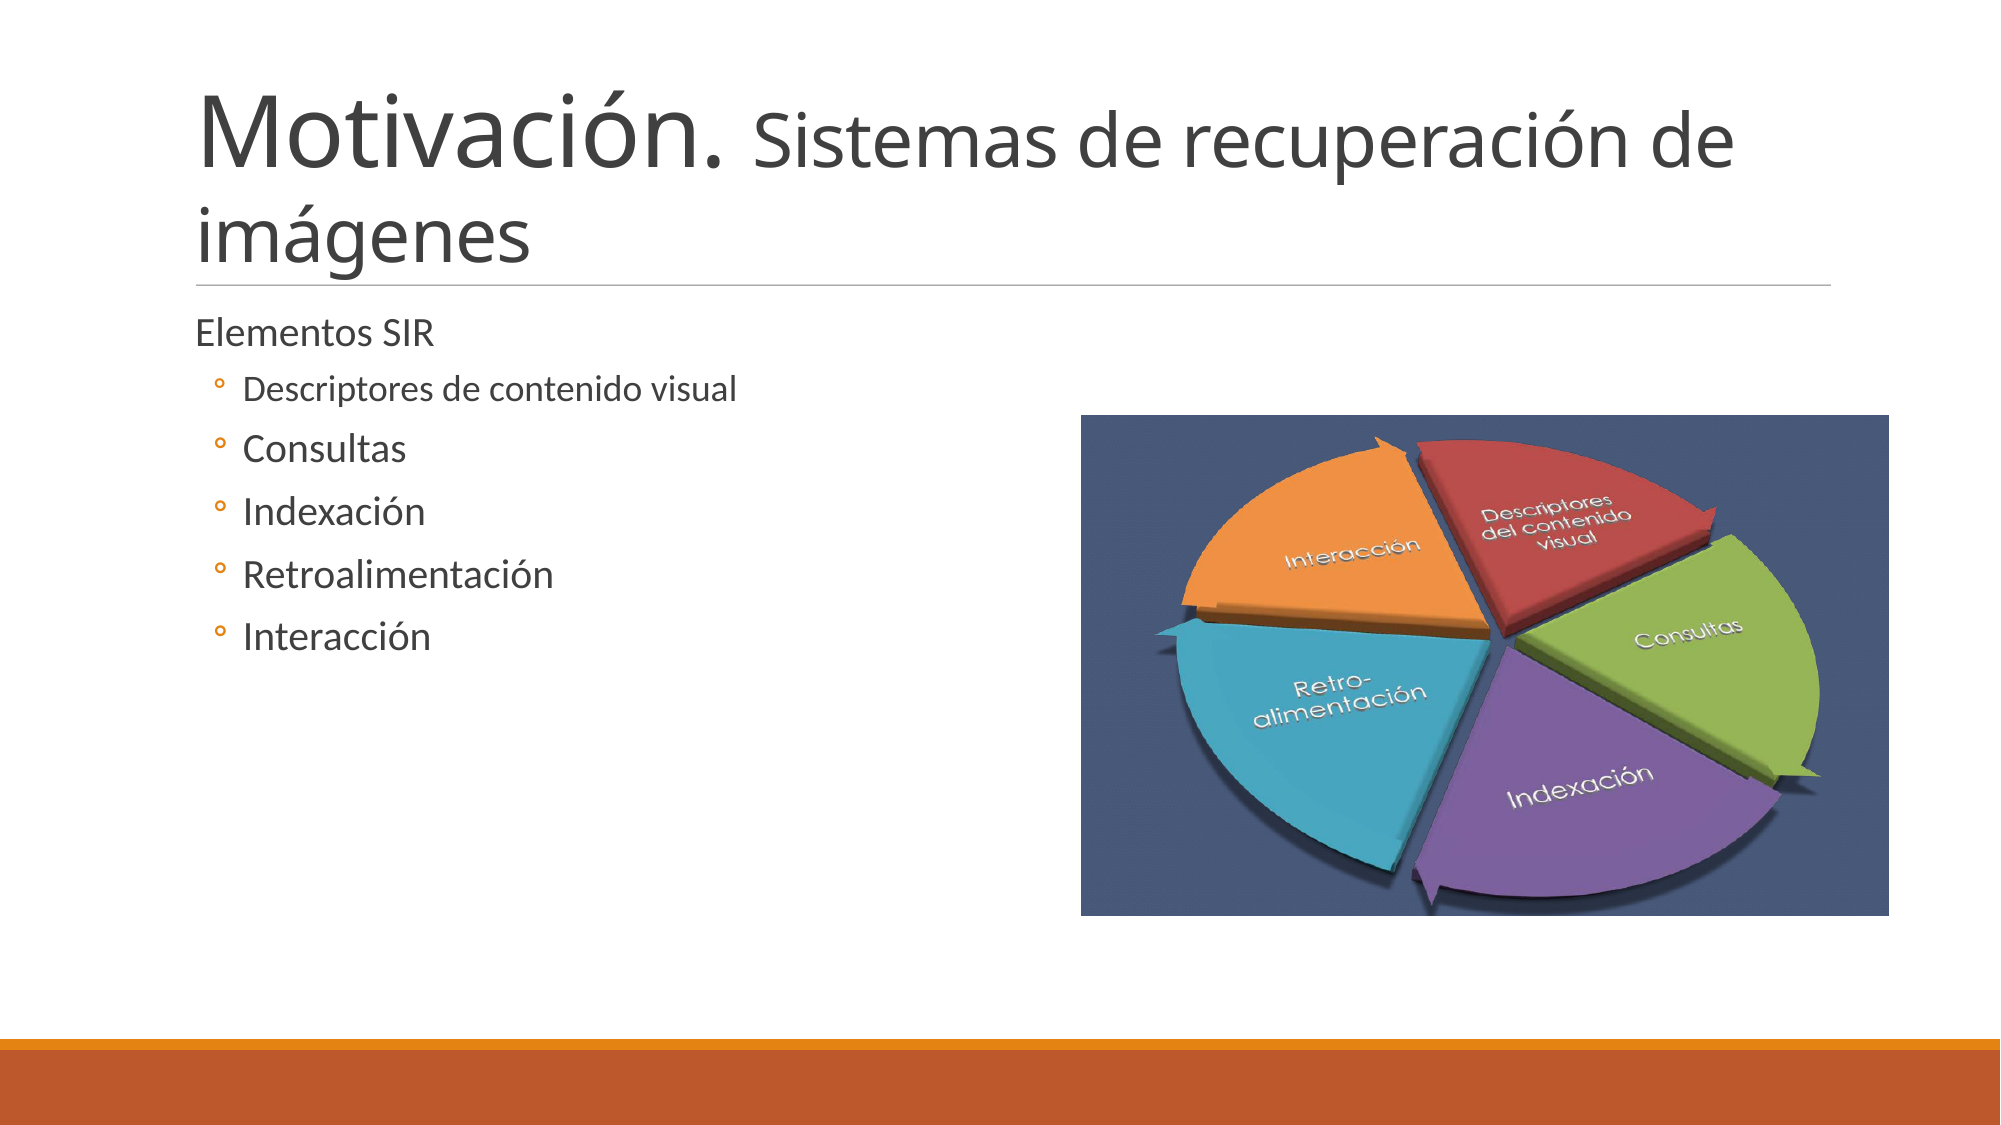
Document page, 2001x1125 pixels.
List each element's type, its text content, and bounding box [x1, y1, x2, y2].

picture [1081, 415, 1889, 916]
list Elementos SIR Descriptores de contenido visual Consultas Indexación Retroalimentación Interacción [180, 302, 1830, 963]
title Motivación. Sistemas de recuperación de imágenes [180, 47, 1830, 285]
